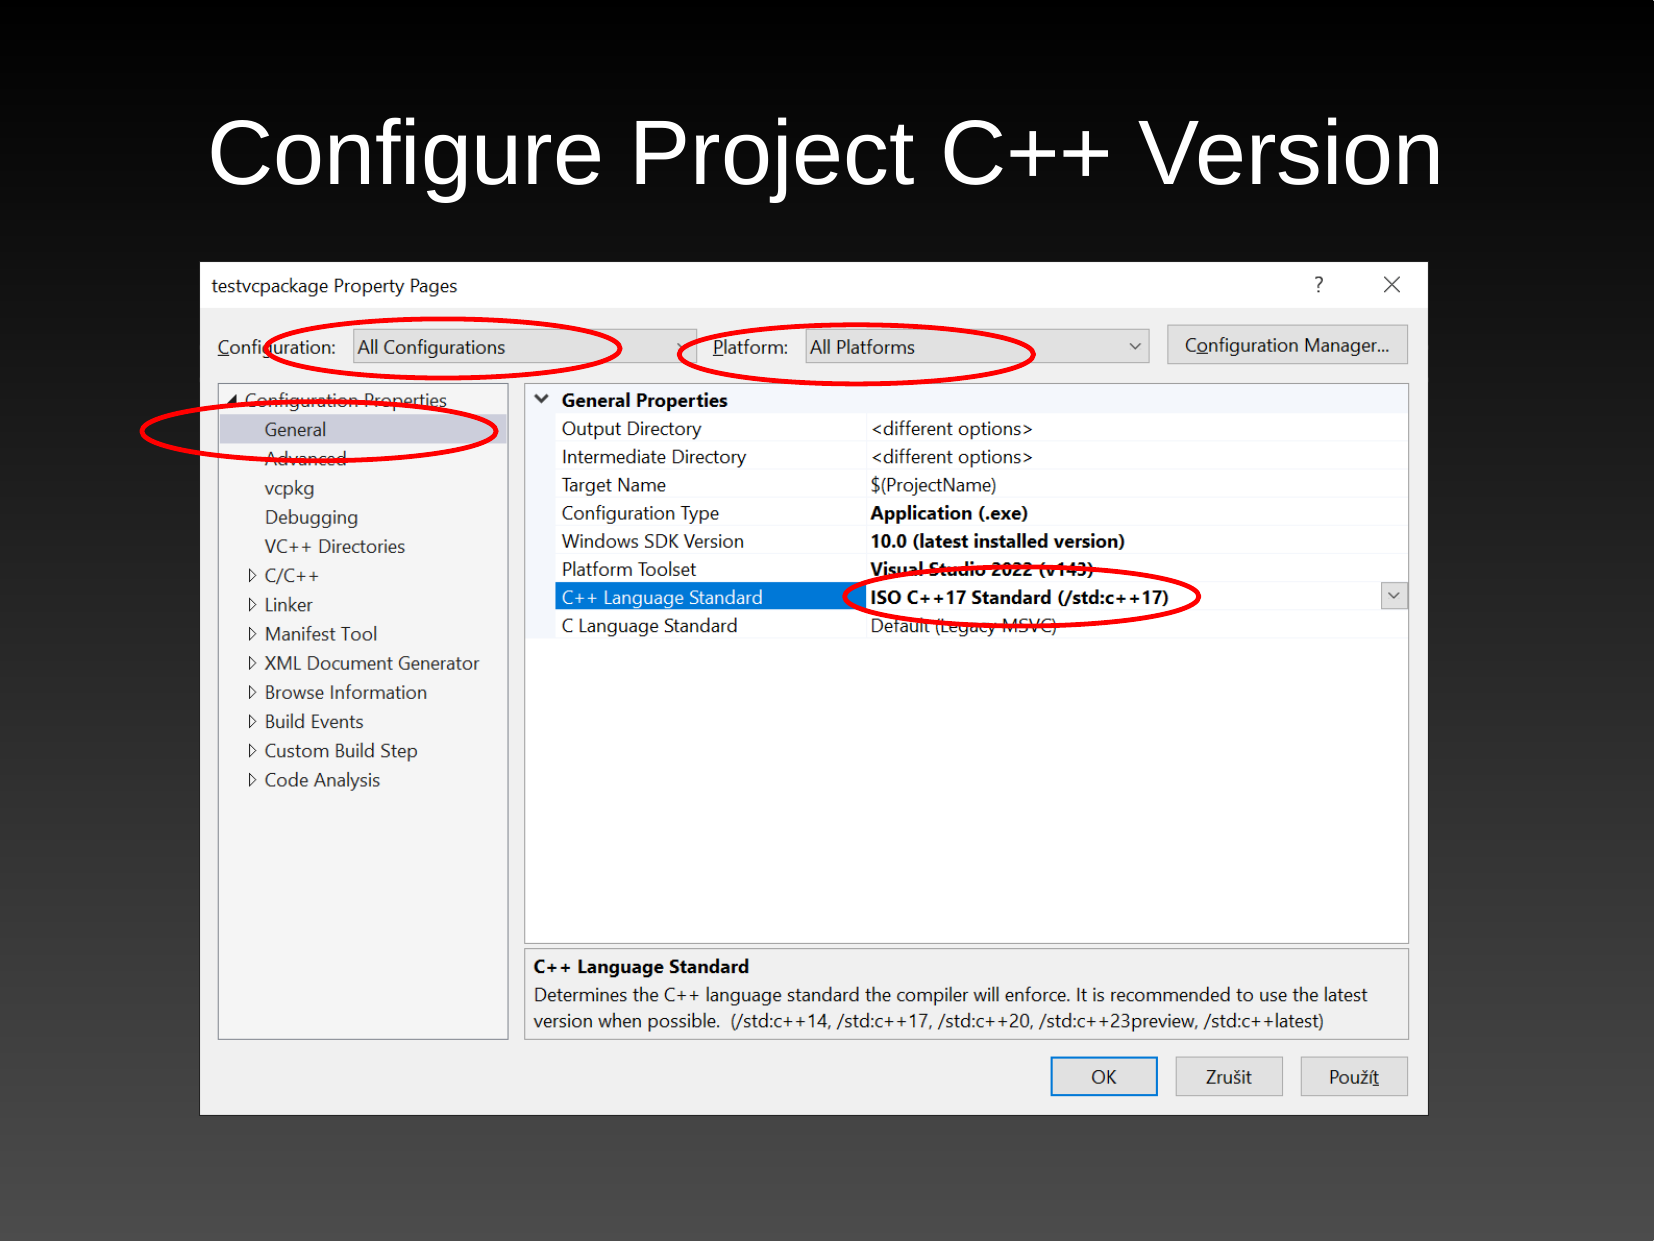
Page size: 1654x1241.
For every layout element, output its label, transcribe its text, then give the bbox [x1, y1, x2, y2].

picture [199, 405, 493, 458]
picture [199, 261, 1429, 1116]
title Configure Project C++ Version [82, 49, 1571, 257]
